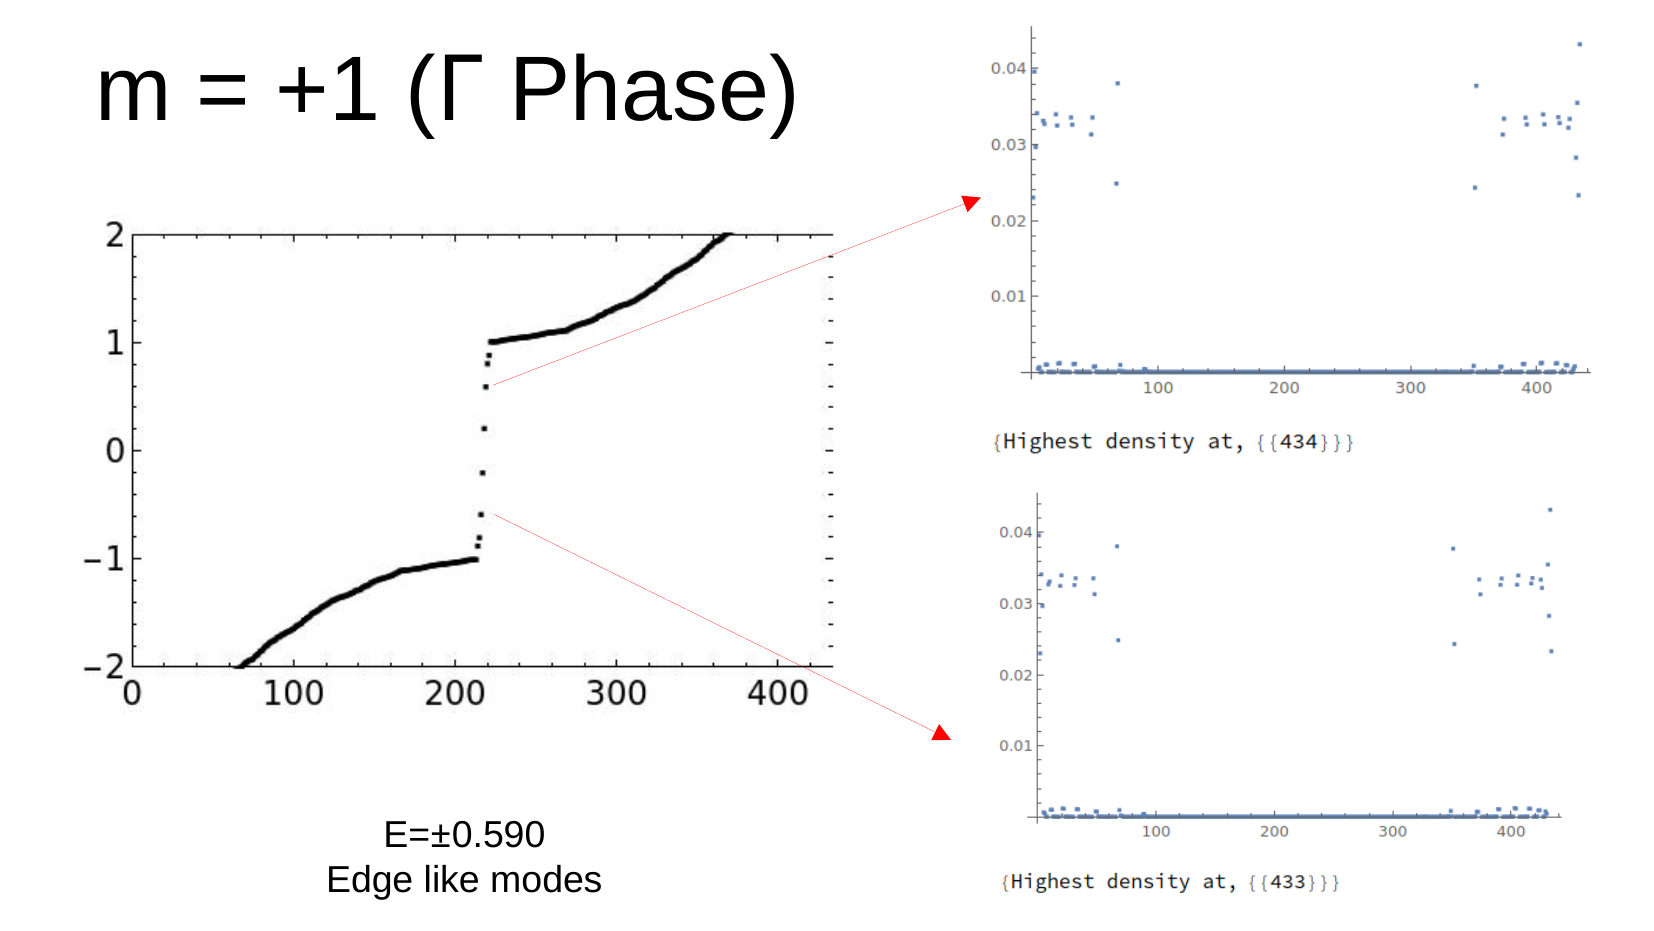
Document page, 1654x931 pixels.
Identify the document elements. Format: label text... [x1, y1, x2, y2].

title m = +1 (Γ Phase) [17, 7, 878, 163]
text_box E=±0.590 Edge like modes [311, 800, 618, 901]
picture [82, 214, 835, 713]
picture [998, 487, 1590, 901]
picture [982, 15, 1621, 461]
